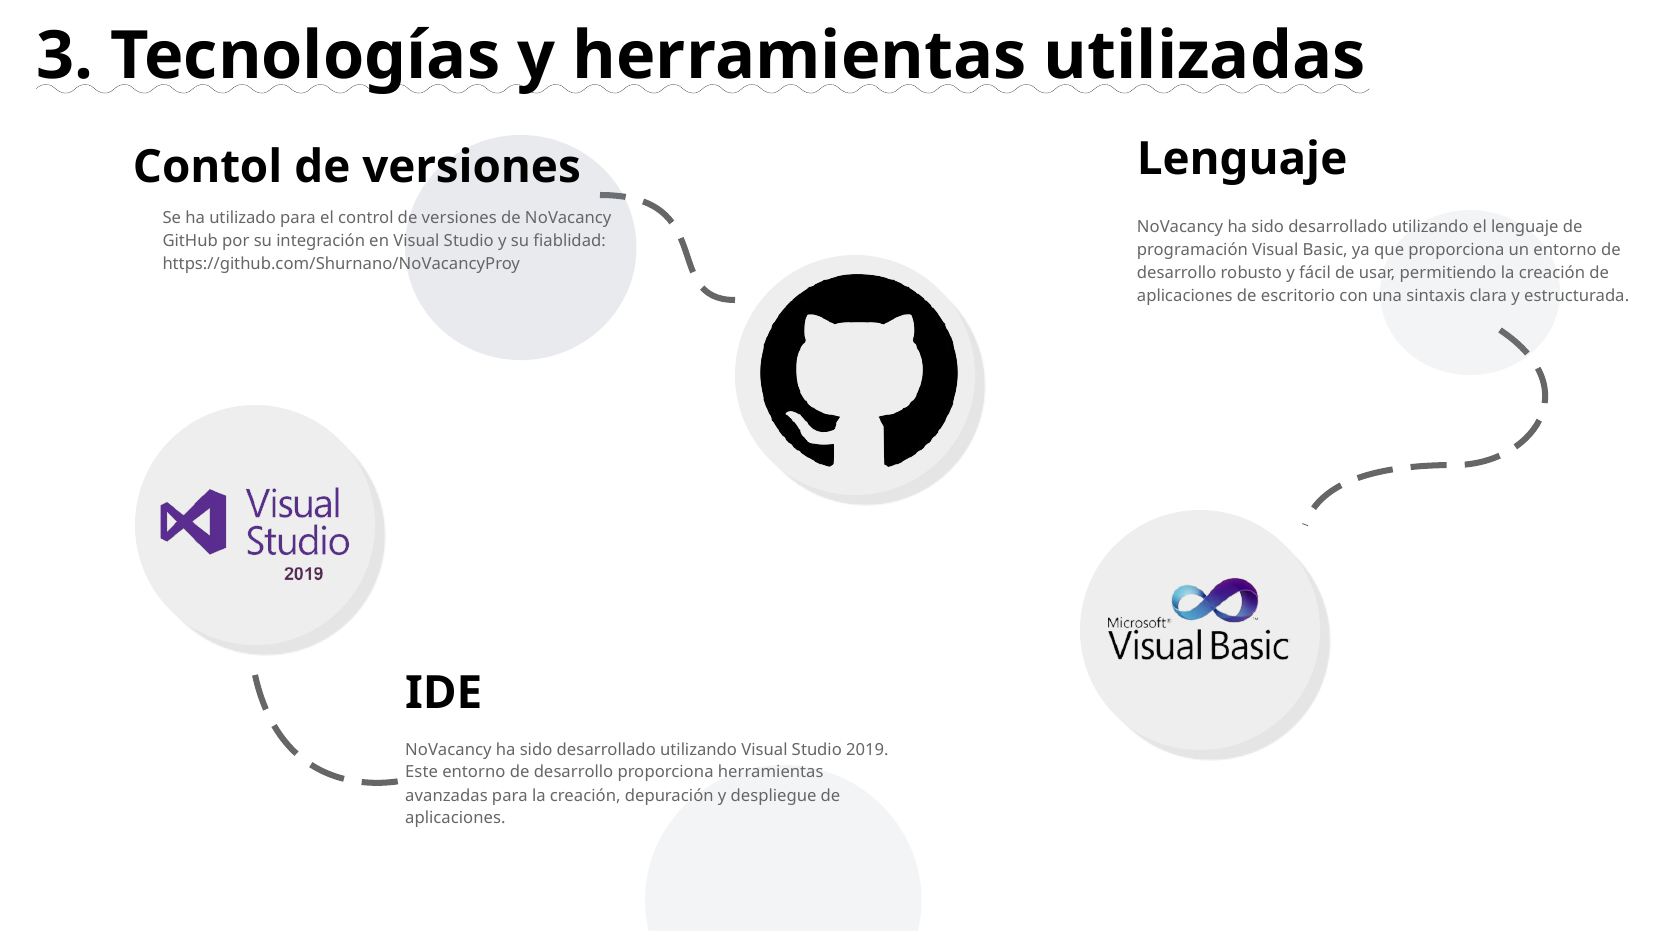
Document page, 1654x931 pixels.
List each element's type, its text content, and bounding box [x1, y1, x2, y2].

text_box 3. Tecnologías y herramientas utilizadas [21, 0, 1654, 148]
text_box IDE [390, 652, 646, 730]
text_box Lenguaje [1122, 118, 1625, 206]
text_box Se ha utilizado para el control de versiones de NoVacancy GitHub por su integración en Visual Studio y su fiablidad: https://github.com/Shurnano/NoVacancyProy [147, 198, 673, 384]
picture [742, 265, 975, 479]
text_box NoVacancy ha sido desarrollado utilizando el lenguaje de programación Visual Basic, ya que proporciona un entorno de desarrollo robusto y fácil de usar, permitiendo la creación de aplicaciones de escritorio con una sintaxis clara y estructurada. [1122, 206, 1648, 393]
picture [1092, 560, 1303, 680]
text_box NoVacancy ha sido desarrollado utilizando Visual Studio 2019. Este entorno de desarrollo proporciona herramientas avanzadas para la creación, depuración y despliegue de aplicaciones. [390, 729, 916, 916]
picture [154, 472, 355, 591]
text_box Contol de versiones [118, 125, 621, 266]
